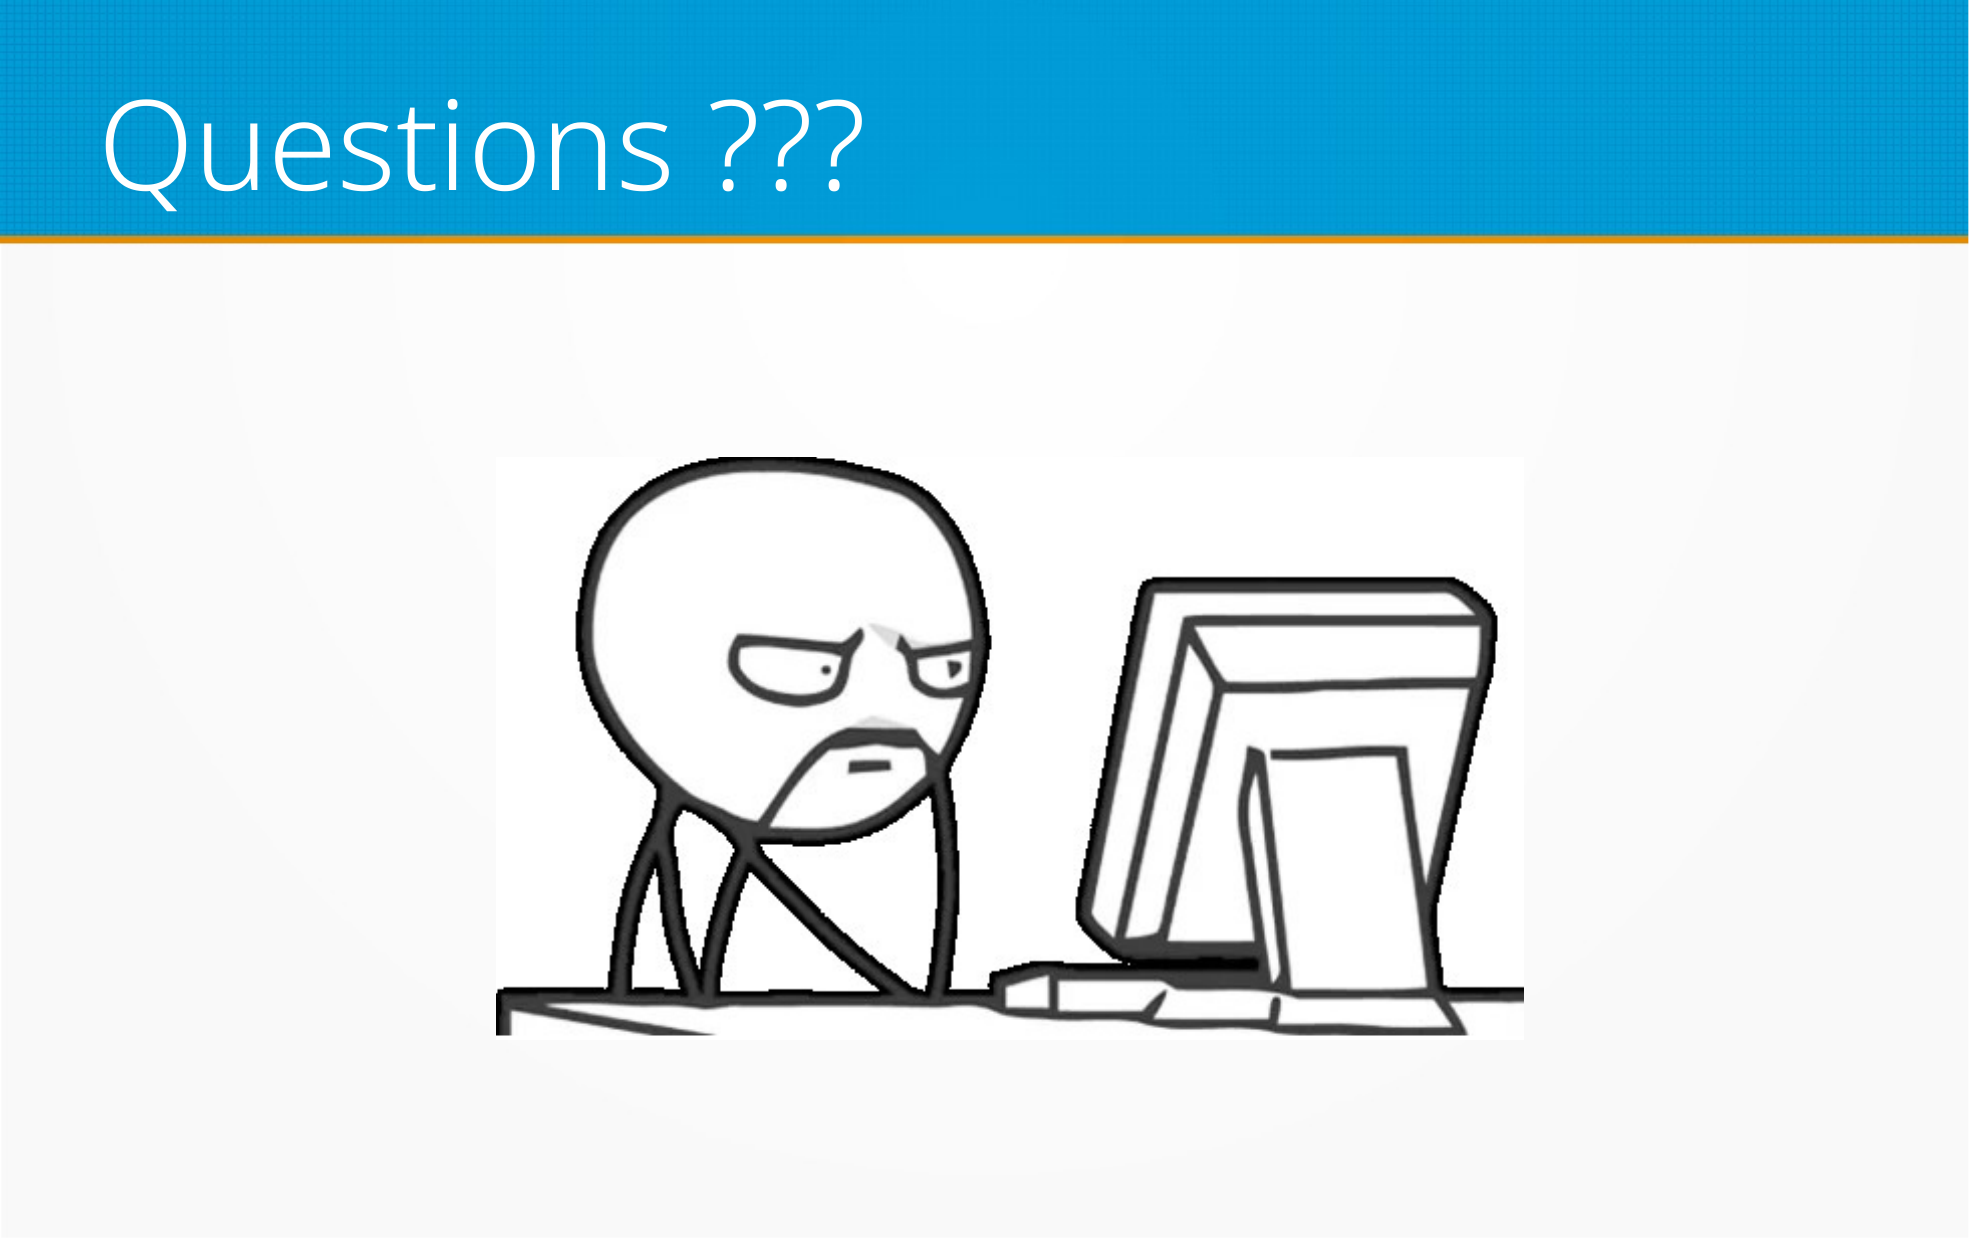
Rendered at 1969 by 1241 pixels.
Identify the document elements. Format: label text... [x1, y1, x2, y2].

title Questions ??? [98, 19, 1870, 227]
picture [0, 233, 1969, 1241]
